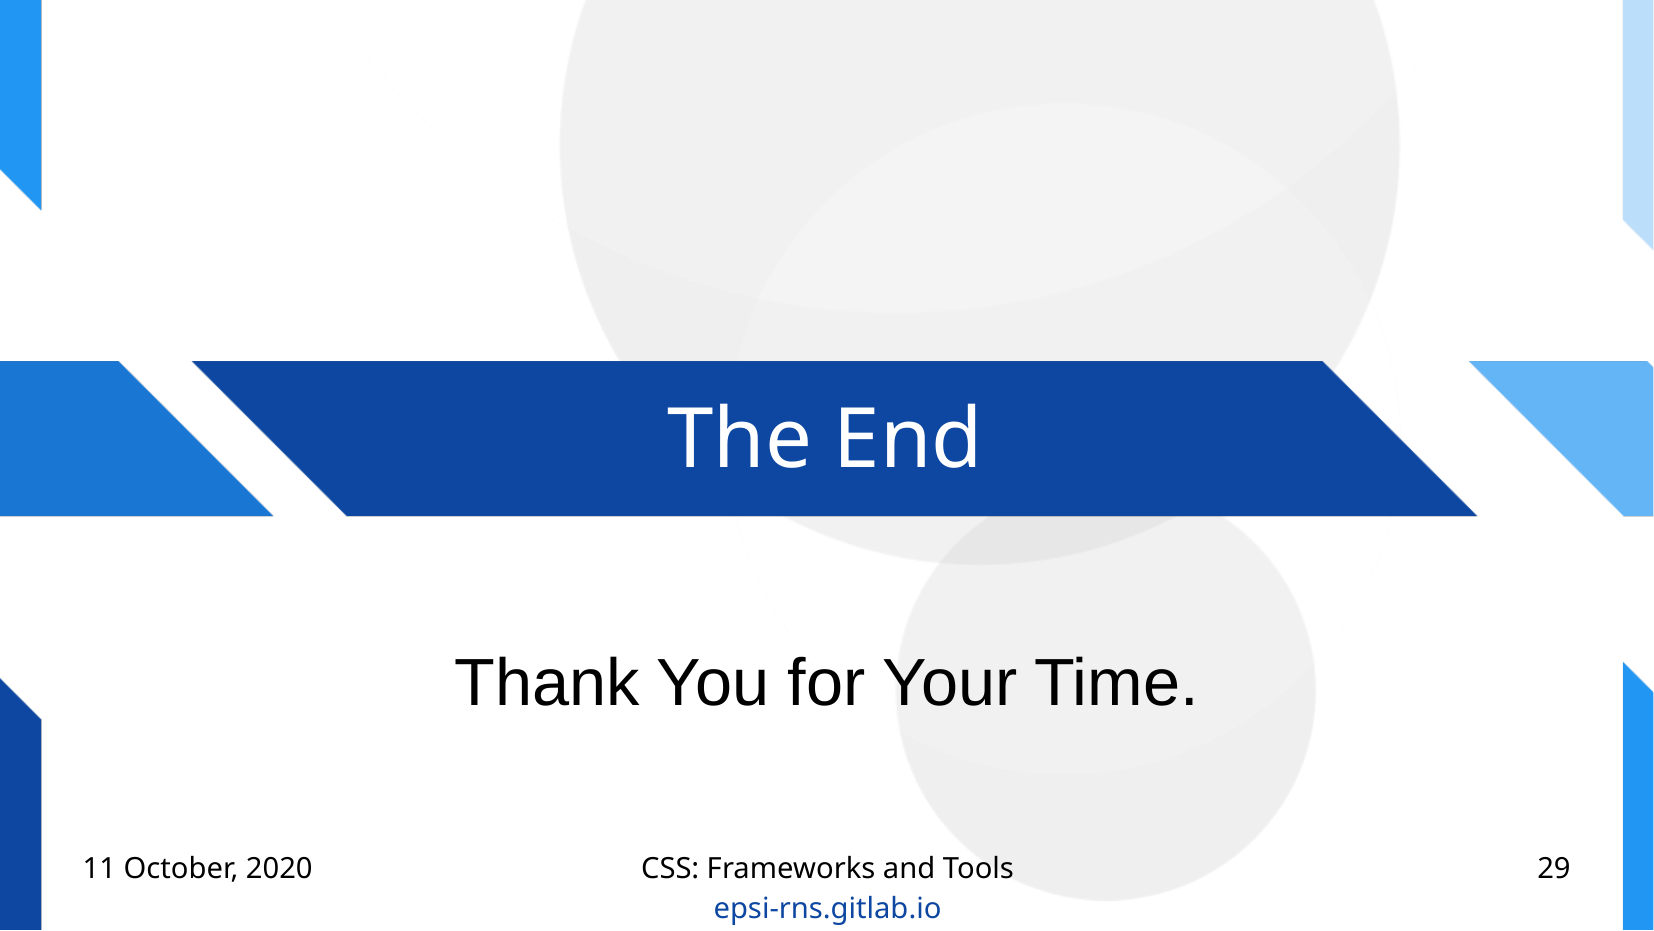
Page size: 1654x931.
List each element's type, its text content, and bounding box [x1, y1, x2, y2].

list Thank You for Your Time. [82, 645, 1571, 826]
picture [0, 0, 1654, 930]
title The End [82, 360, 1568, 511]
